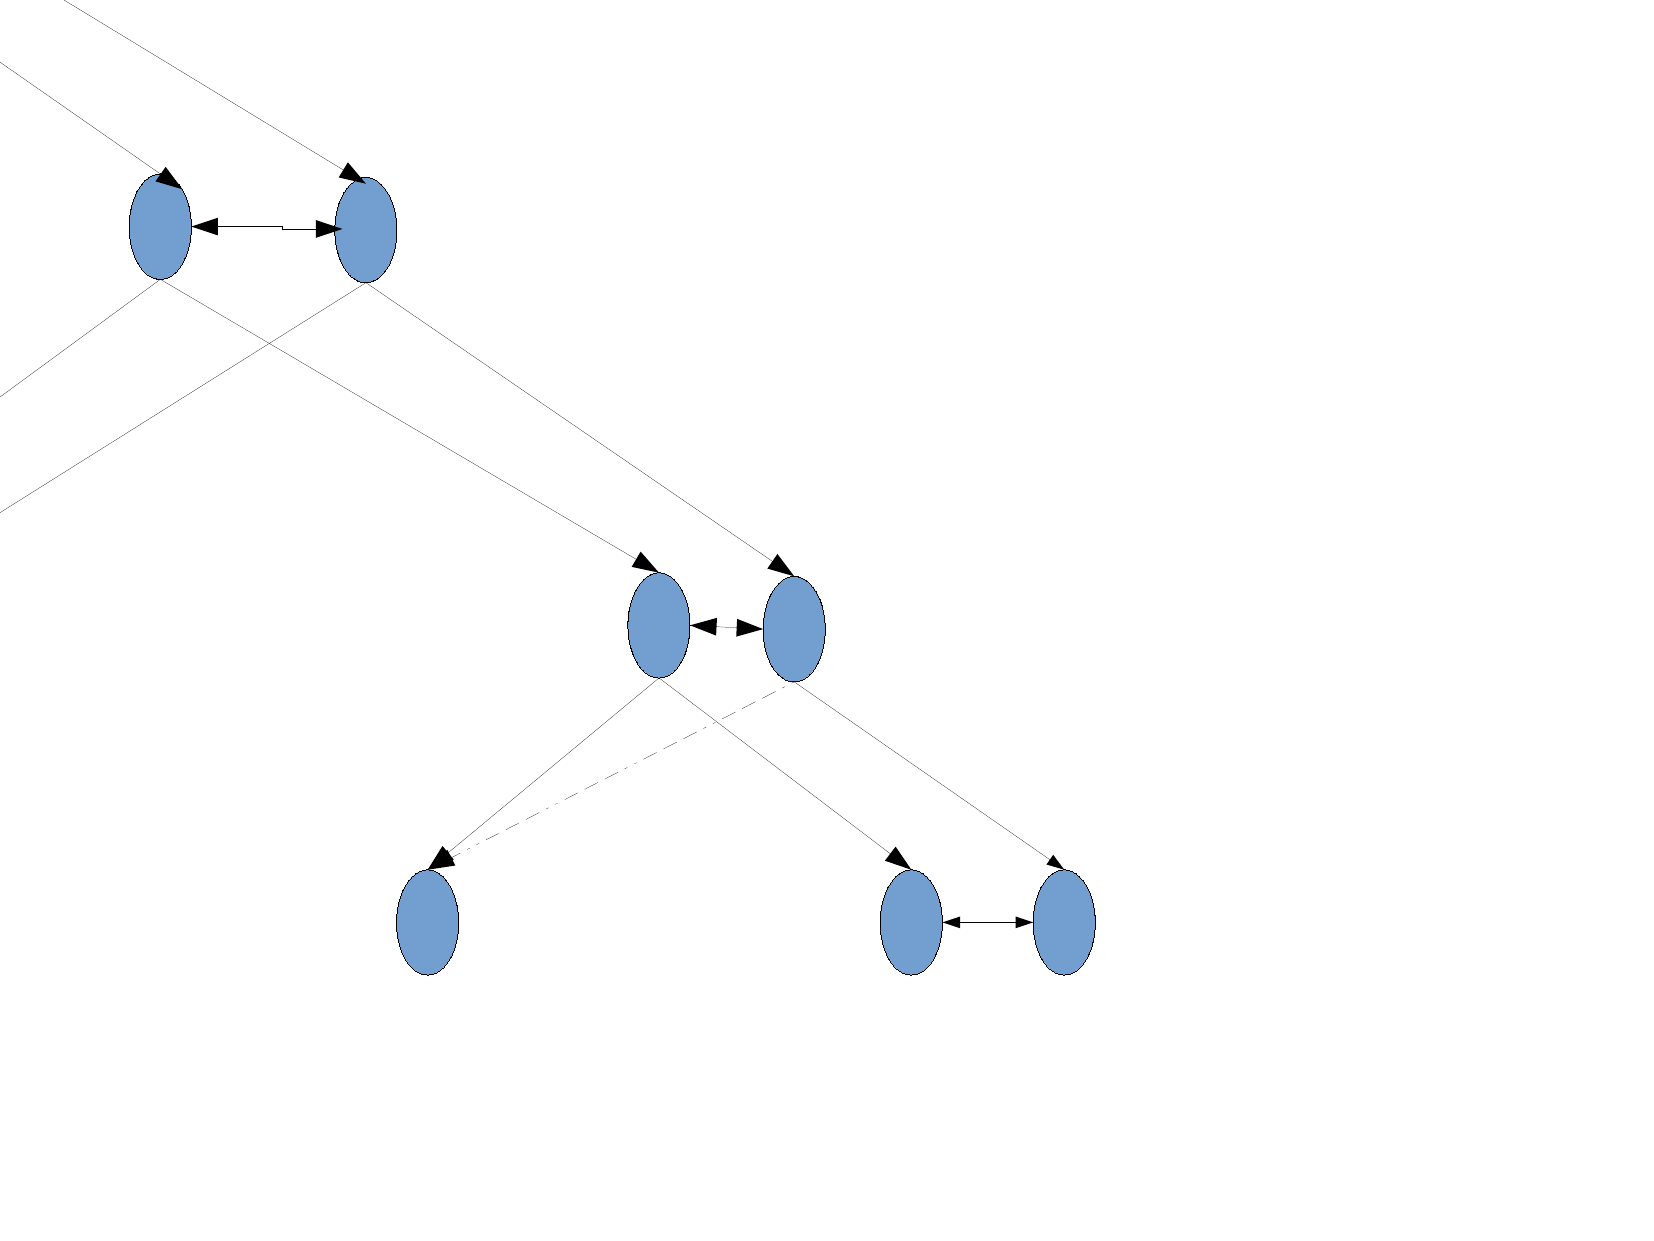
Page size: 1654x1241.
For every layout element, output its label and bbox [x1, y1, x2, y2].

text_box [763, 576, 826, 682]
text_box [1033, 869, 1096, 976]
text_box [334, 177, 397, 283]
text_box [129, 174, 192, 280]
text_box [627, 572, 690, 678]
text_box [396, 869, 459, 976]
text_box [880, 869, 943, 976]
